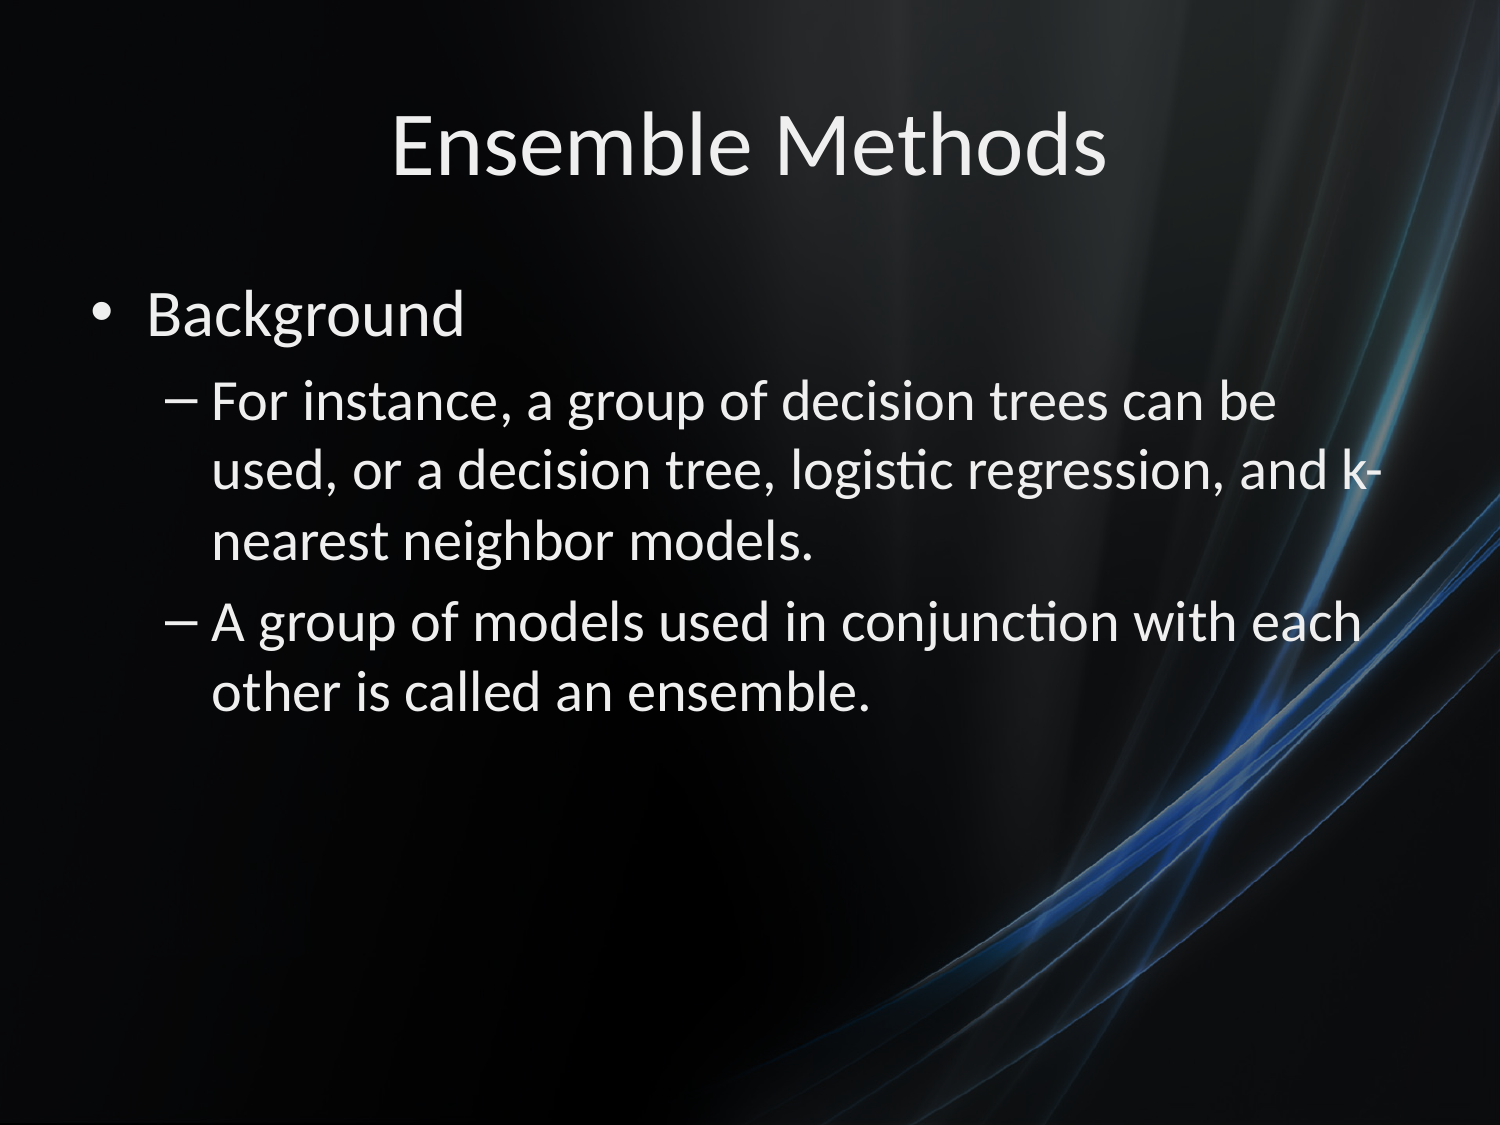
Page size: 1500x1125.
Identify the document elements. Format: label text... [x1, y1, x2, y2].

picture [0, 0, 1500, 1125]
list Background For instance, a group of decision trees can be used, or a decision tree, logistic regression, and k-nearest neighbor models. A group of models used in conjunction with each other is called an ensemble. [75, 262, 1425, 1005]
title Ensemble Methods [75, 45, 1425, 233]
